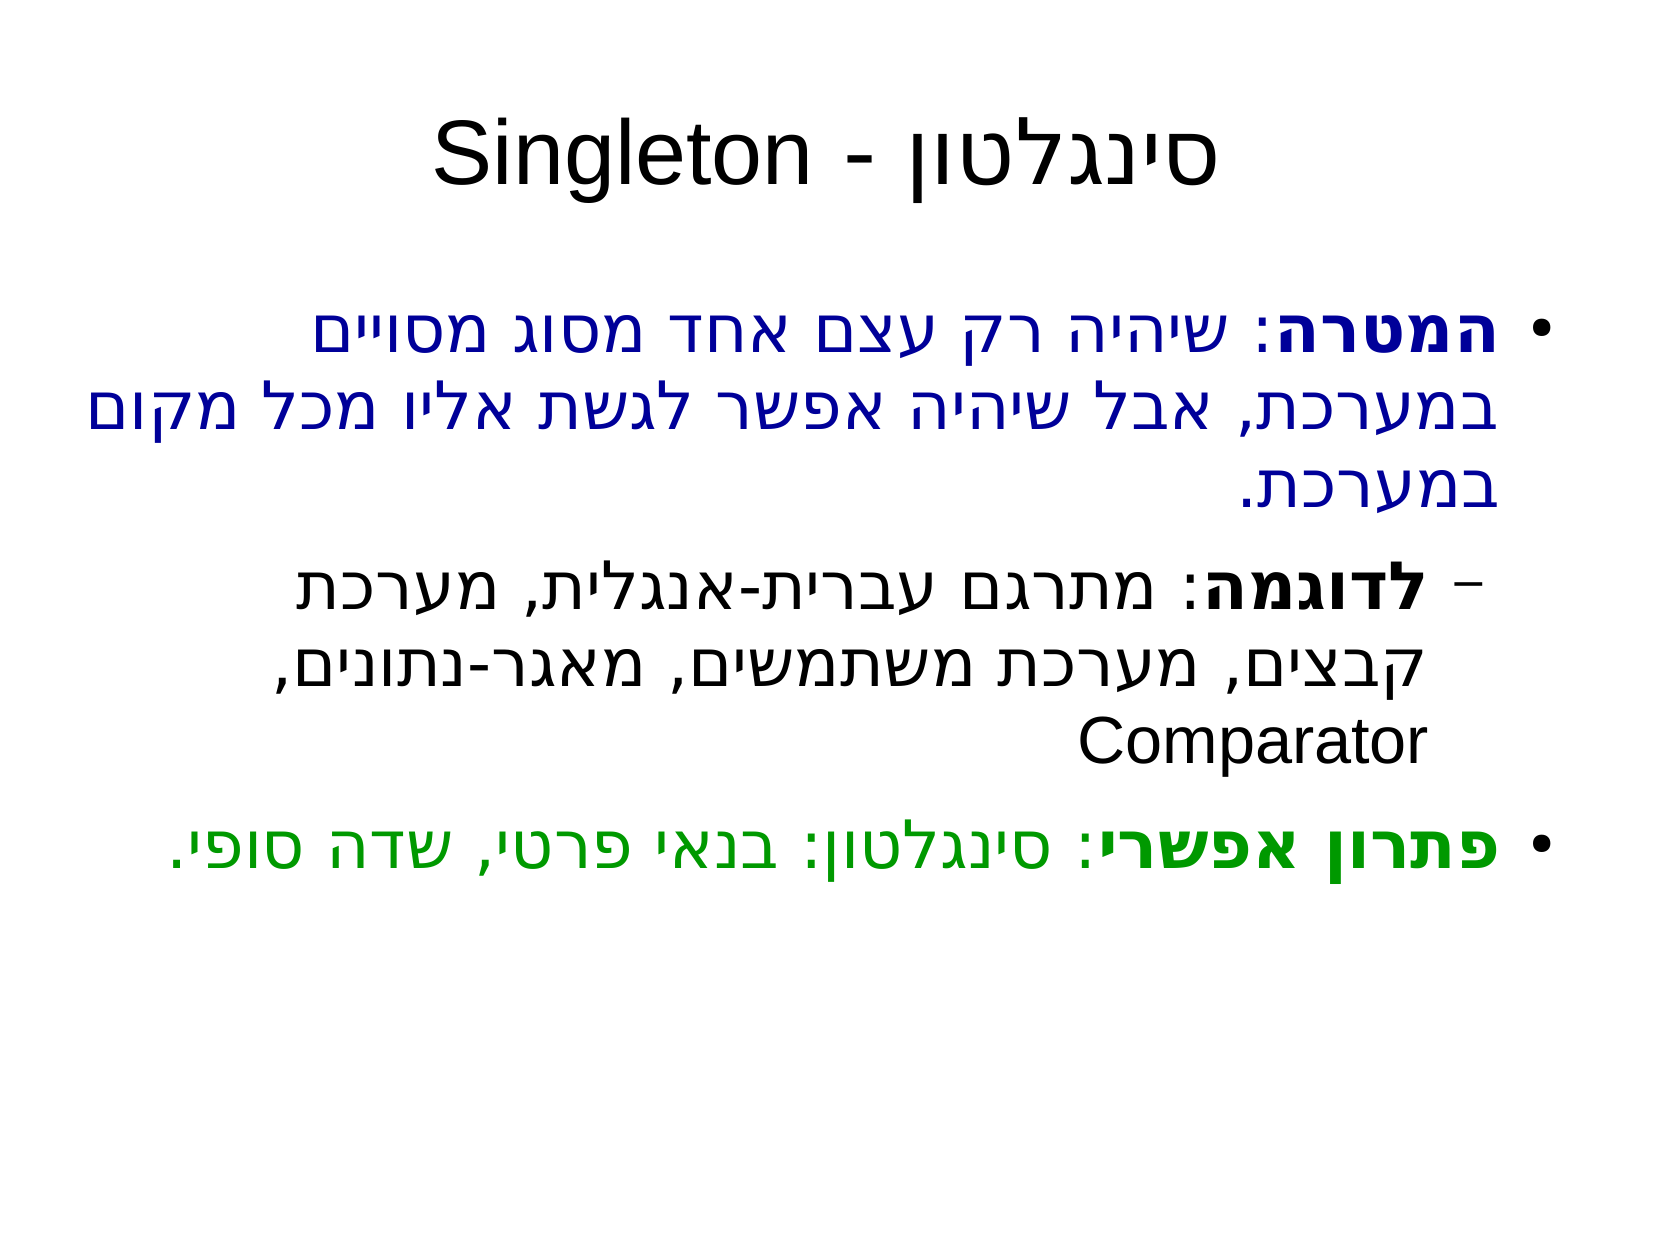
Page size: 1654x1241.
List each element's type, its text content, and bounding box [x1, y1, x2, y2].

title סינגלטון - Singleton [82, 49, 1571, 257]
list המטרה: שיהיה רק עצם אחד מסוג מסויים במערכת, אבל שיהיה אפשר לגשת אליו מכל מקום במערכת. לדוגמה: מתרגם עברית-אנגלית, מערכת קבצים, מערכת משתמשים, מאגר-נתונים, Comparator פתרון אפשרי: סינגלטון: בנאי פרטי, שדה סופי. [82, 290, 1571, 1010]
